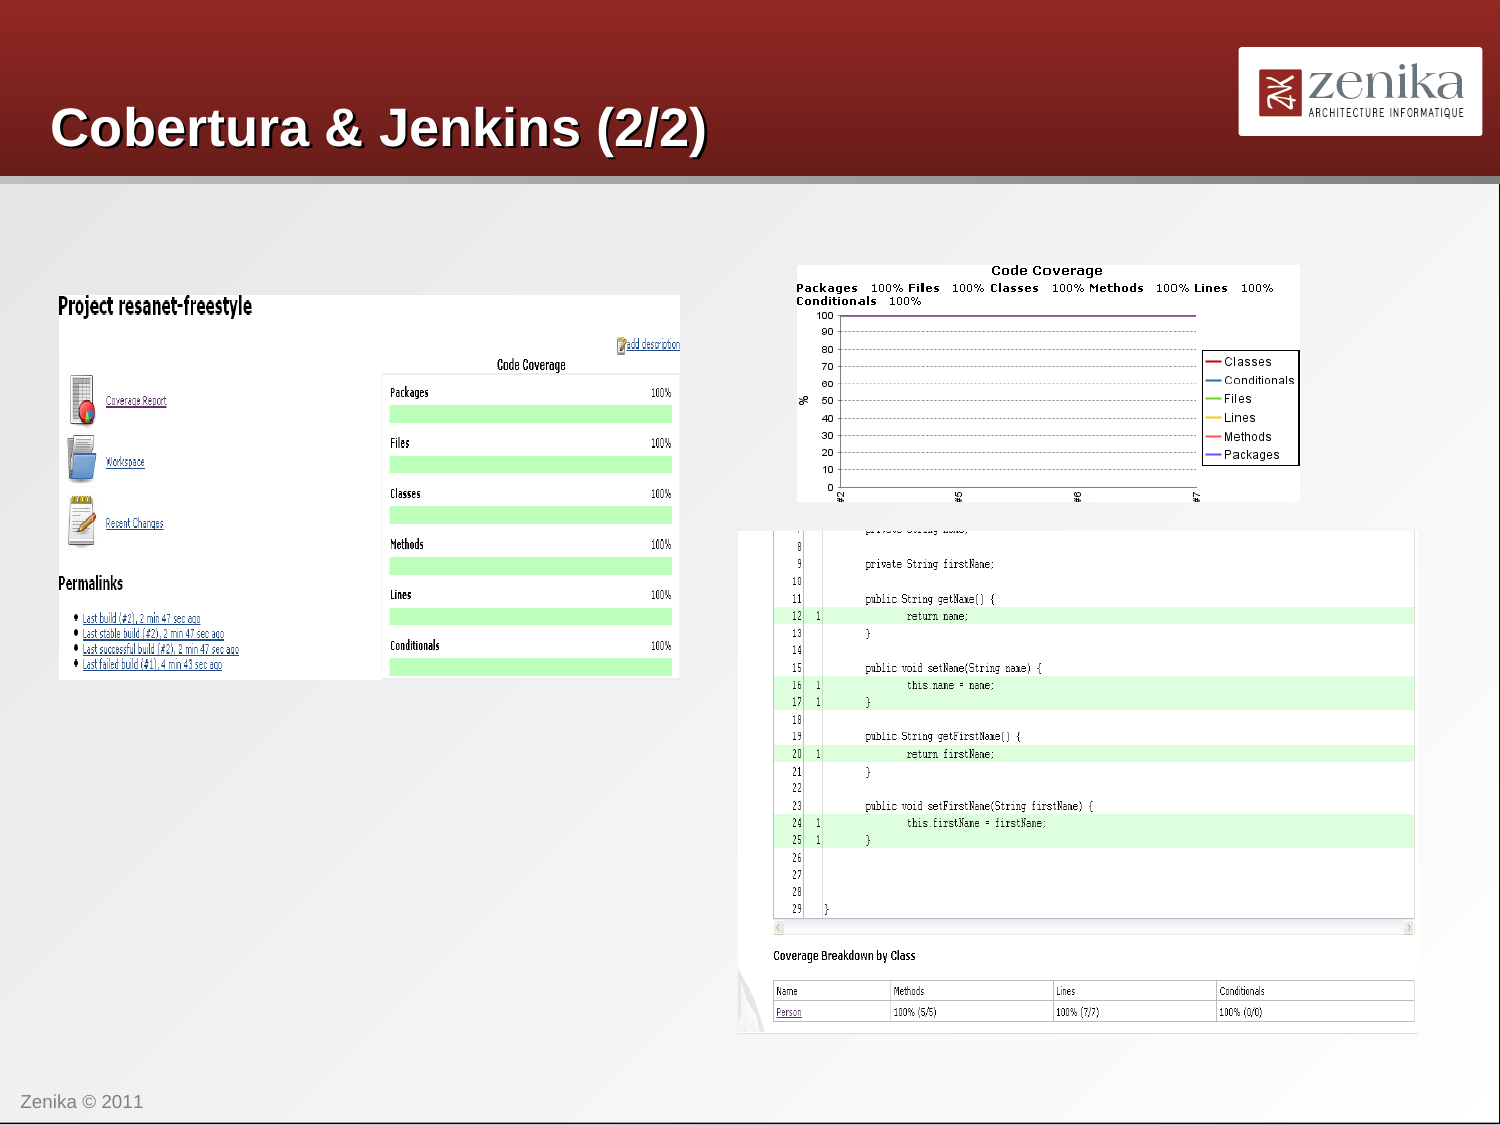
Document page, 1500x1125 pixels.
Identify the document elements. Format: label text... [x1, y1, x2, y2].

picture [1257, 58, 1464, 125]
picture [797, 265, 1300, 502]
title Cobertura & Jenkins (2/2) [50, 15, 1206, 180]
picture [738, 531, 1418, 1034]
picture [59, 295, 680, 680]
